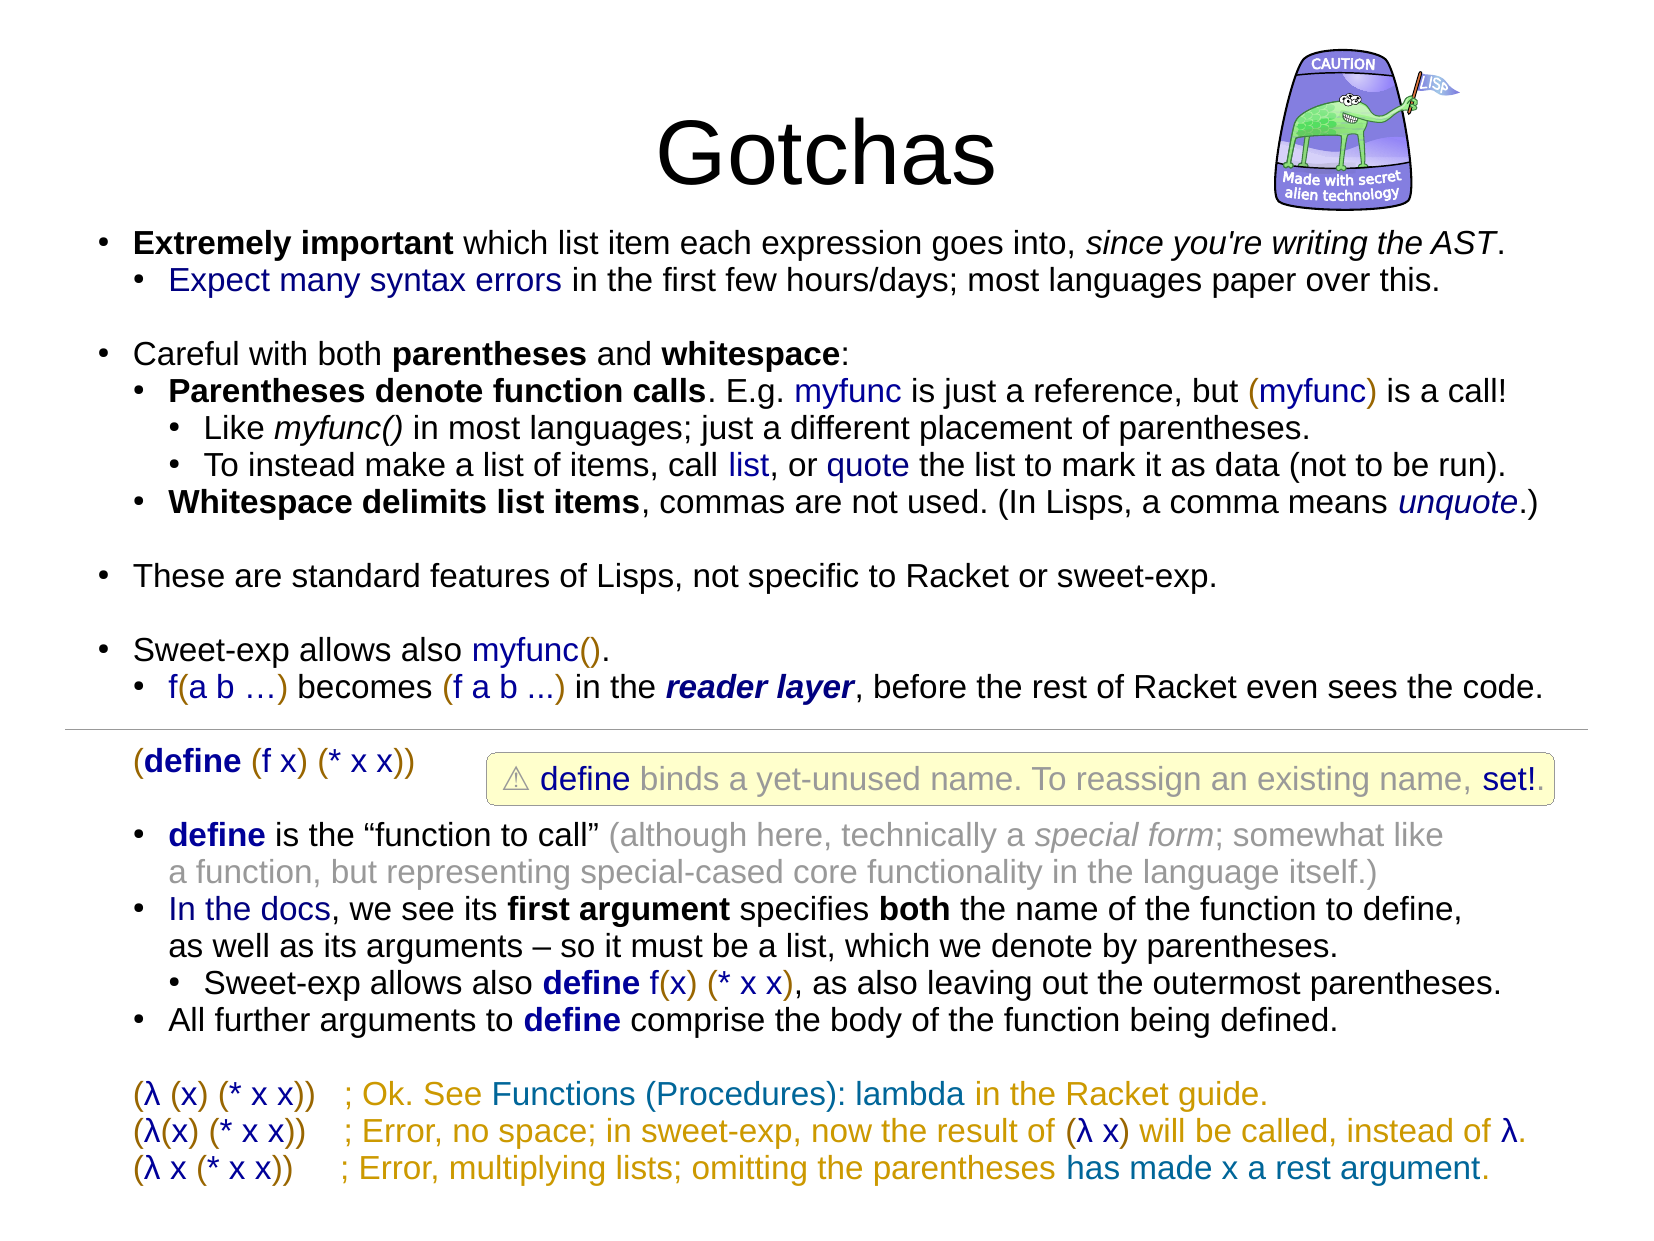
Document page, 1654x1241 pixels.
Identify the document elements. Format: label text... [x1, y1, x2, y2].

text_box Extremely important which list item each expression goes into, since you're writing the AST. Expect many syntax errors in the first few hours/days; most languages paper over this. Careful with both parentheses and whitespace: Parentheses denote function calls. E.g. myfunc is just a reference, but (myfunc) is a call! Like myfunc() in most languages; just a different placement of parentheses. To instead make a list of items, call list, or quote the list to mark it as data (not to be run). Whitespace delimits list items, commas are not used. (In Lisps, a comma means unquote.) These are standard features of Lisps, not specific to Racket or sweet-exp. Sweet-exp allows also myfunc(). f(a b …) becomes (f a b ...) in the reader layer, before the rest of Racket even sees the code. (define (f x) (* x x)) define is the “function to call” (although here, technically a special form; somewhat like a function, but representing special-cased core functionality in the language itself.) In the docs, we see its first argument specifies both the name of the function to define, as well as its arguments – so it must be a list, which we denote by parentheses. Sweet-exp allows also define f(x) (* x x), as also leaving out the outermost parentheses. All further arguments to define comprise the body of the function being defined. (λ (x) (* x x)) ; Ok. See Functions (Procedures): lambda in the Racket guide. (λ(x) (* x x)) ; Error, no space; in sweet-exp, now the result of (λ x) will be called, instead of λ. (λ x (* x x)) ; Error, multiplying lists; omitting the parentheses has made x a rest argument. [82, 730, 1561, 1241]
text_box Extremely important which list item each expression goes into, since you're writing the AST. Expect many syntax errors in the first few hours/days; most languages paper over this. Careful with both parentheses and whitespace: Parentheses denote function calls. E.g. myfunc is just a reference, but (myfunc) is a call! Like myfunc() in most languages; just a different placement of parentheses. To instead make a list of items, call list, or quote the list to mark it as data (not to be run). Whitespace delimits list items, commas are not used. (In Lisps, a comma means unquote.) These are standard features of Lisps, not specific to Racket or sweet-exp. Sweet-exp allows also myfunc(). f(a b …) becomes (f a b ...) in the reader layer, before the rest of Racket even sees the code. (define (f x) (* x x)) define is the “function to call” (although here, technically a special form; somewhat like a function, but representing special-cased core functionality in the language itself.) In the docs, we see its first argument specifies both the name of the function to define, as well as its arguments – so it must be a list, which we denote by parentheses. Sweet-exp allows also define f(x) (* x x), as also leaving out the outermost parentheses. All further arguments to define comprise the body of the function being defined. (λ (x) (* x x)) ; Ok. See Functions (Procedures): lambda in the Racket guide. (λ(x) (* x x)) ; Error, no space; in sweet-exp, now the result of (λ x) will be called, instead of λ. (λ x (* x x)) ; Error, multiplying lists; omitting the parentheses has made x a rest argument. [82, 216, 1561, 729]
text_box ⚠ define binds a yet-unused name. To reassign an existing name, set!. [486, 752, 1560, 806]
picture [1271, 46, 1463, 214]
title Gotchas [82, 49, 1571, 257]
